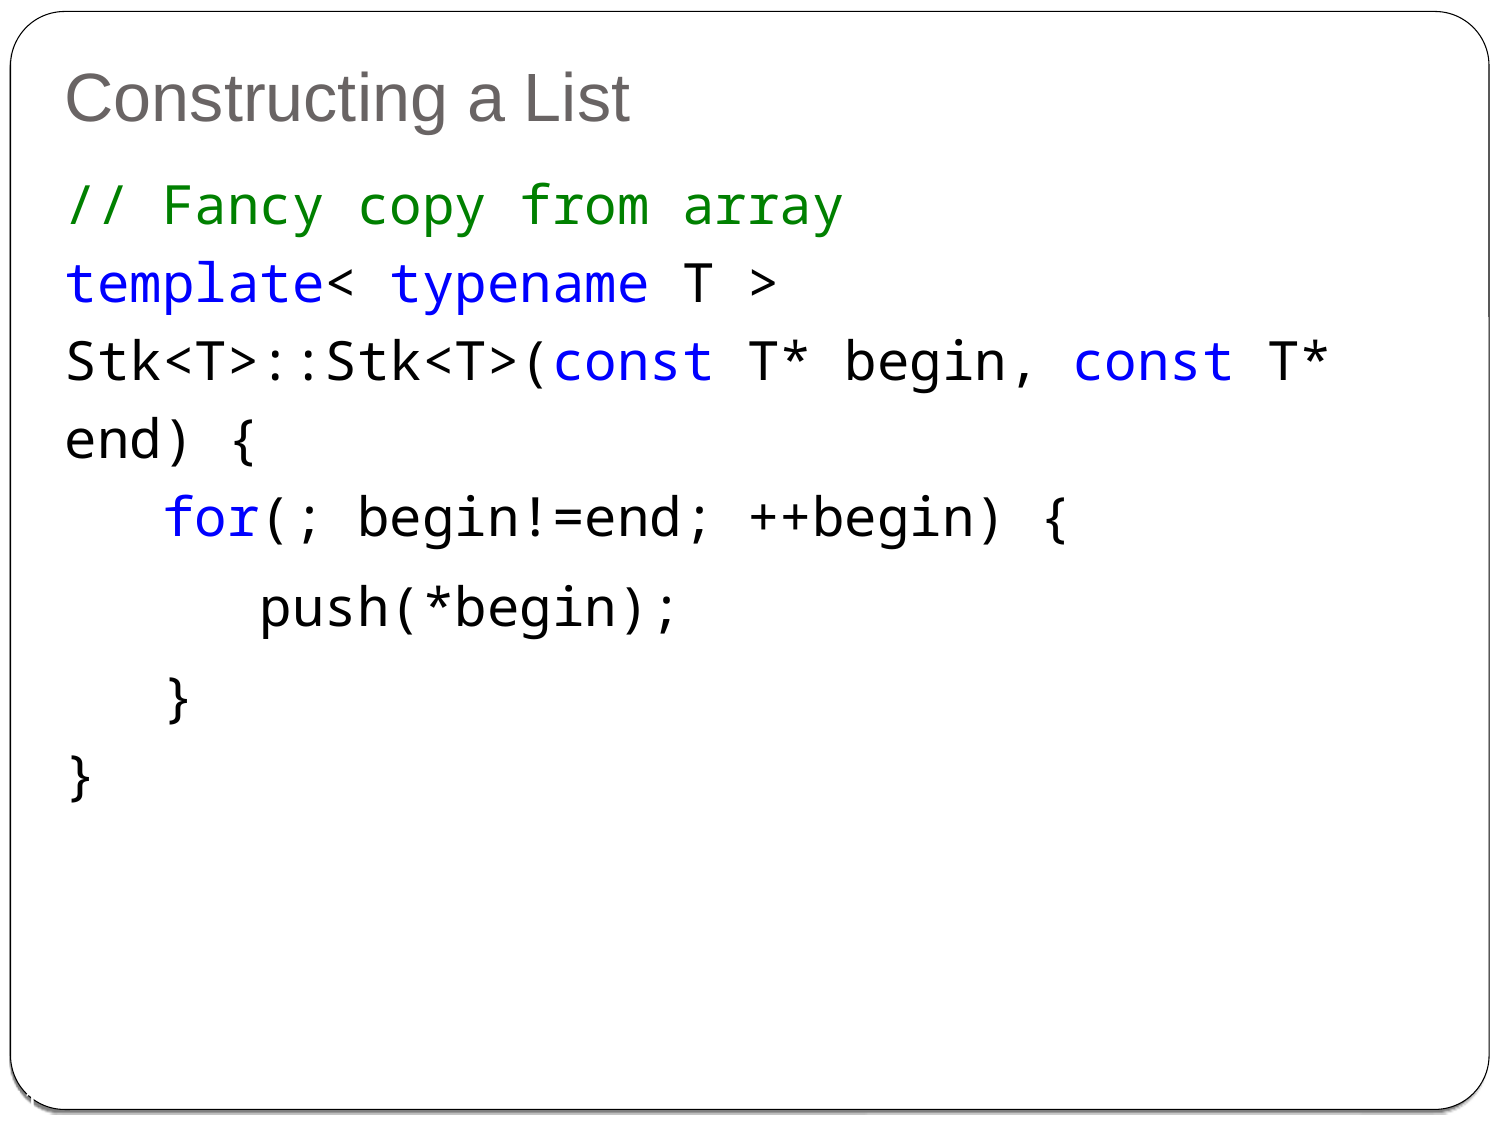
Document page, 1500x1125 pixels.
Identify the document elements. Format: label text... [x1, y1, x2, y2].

list // Fancy copy from array template< typename T > Stk<T>::Stk<T>(const T* begin, const T* end) { for(; begin!=end; ++begin) { push(*begin); } } [50, 149, 1488, 1088]
slide_number <number> [0, 1074, 50, 1125]
title Constructing a List [50, 45, 1450, 149]
